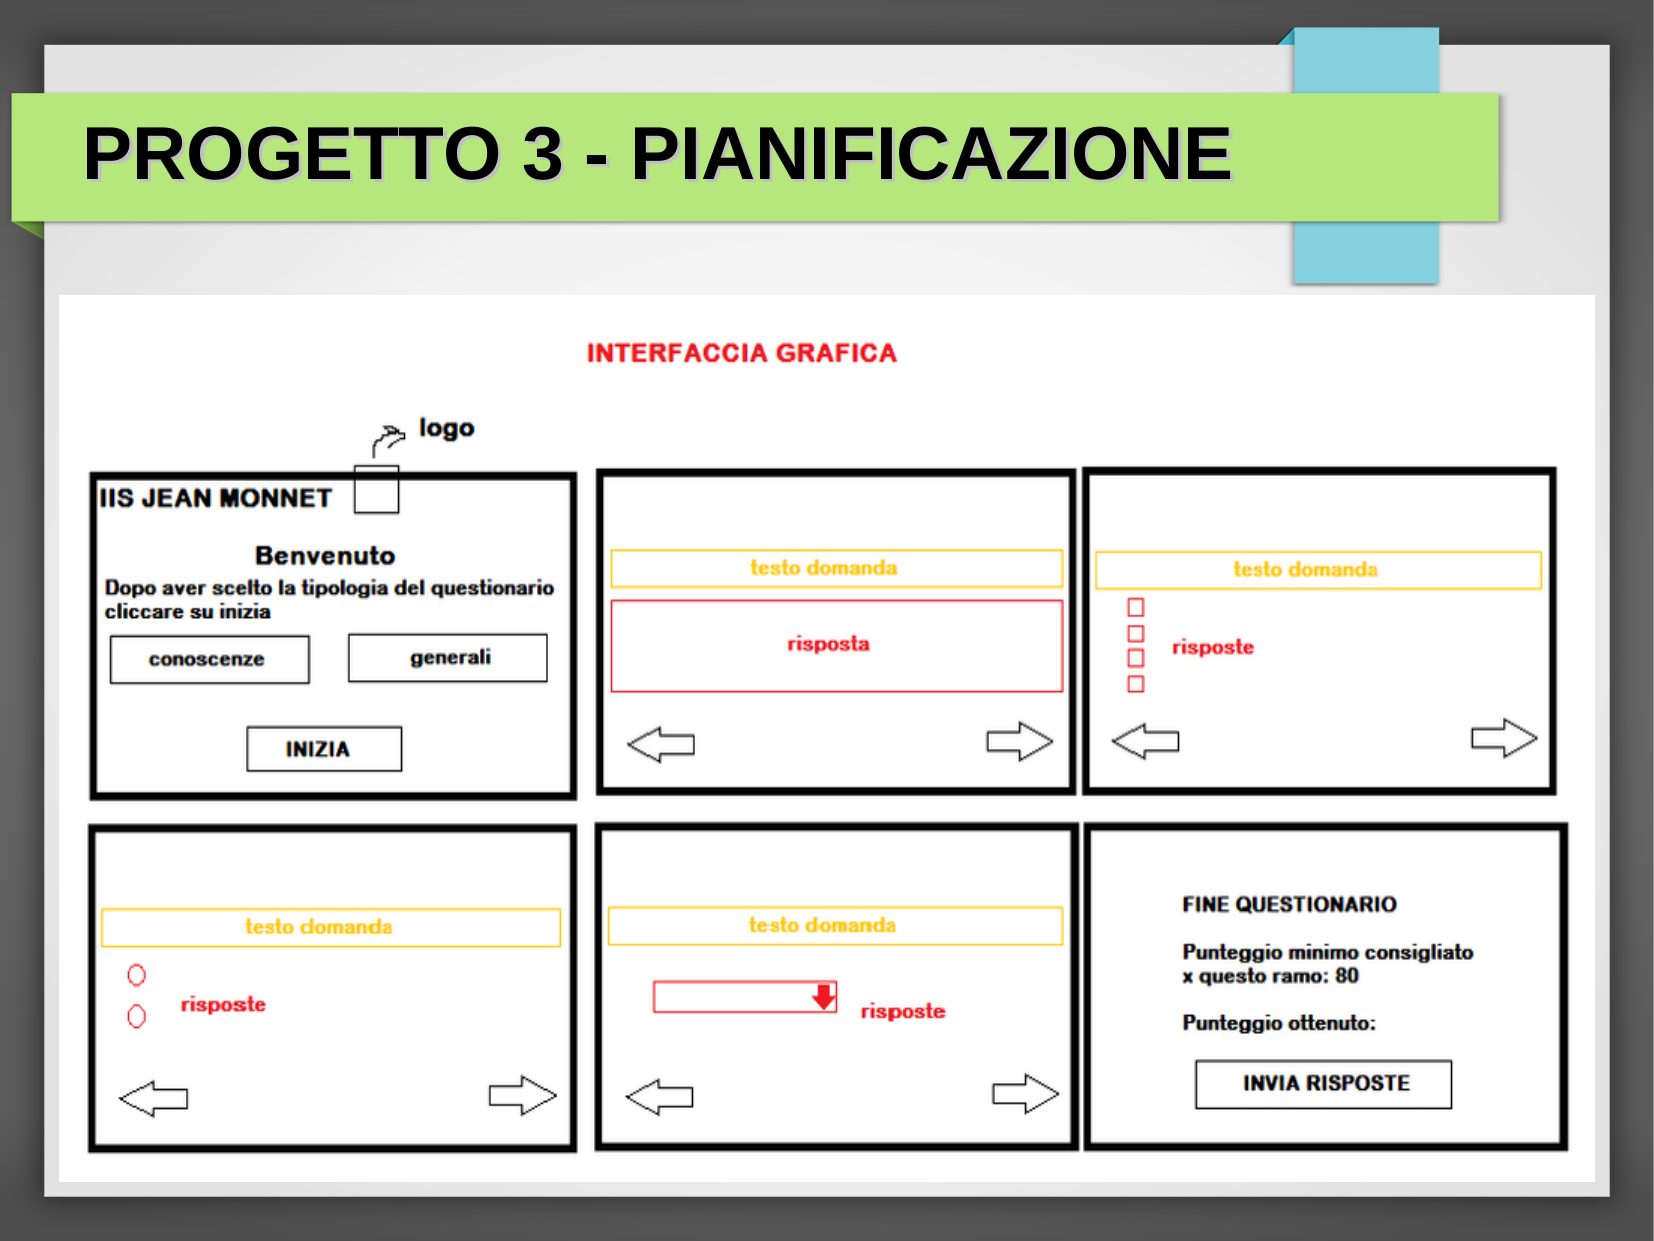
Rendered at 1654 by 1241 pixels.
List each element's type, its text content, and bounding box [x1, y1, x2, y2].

title PROGETTO 3 - PIANIFICAZIONE [82, 94, 1264, 213]
picture [0, 0, 1654, 1241]
